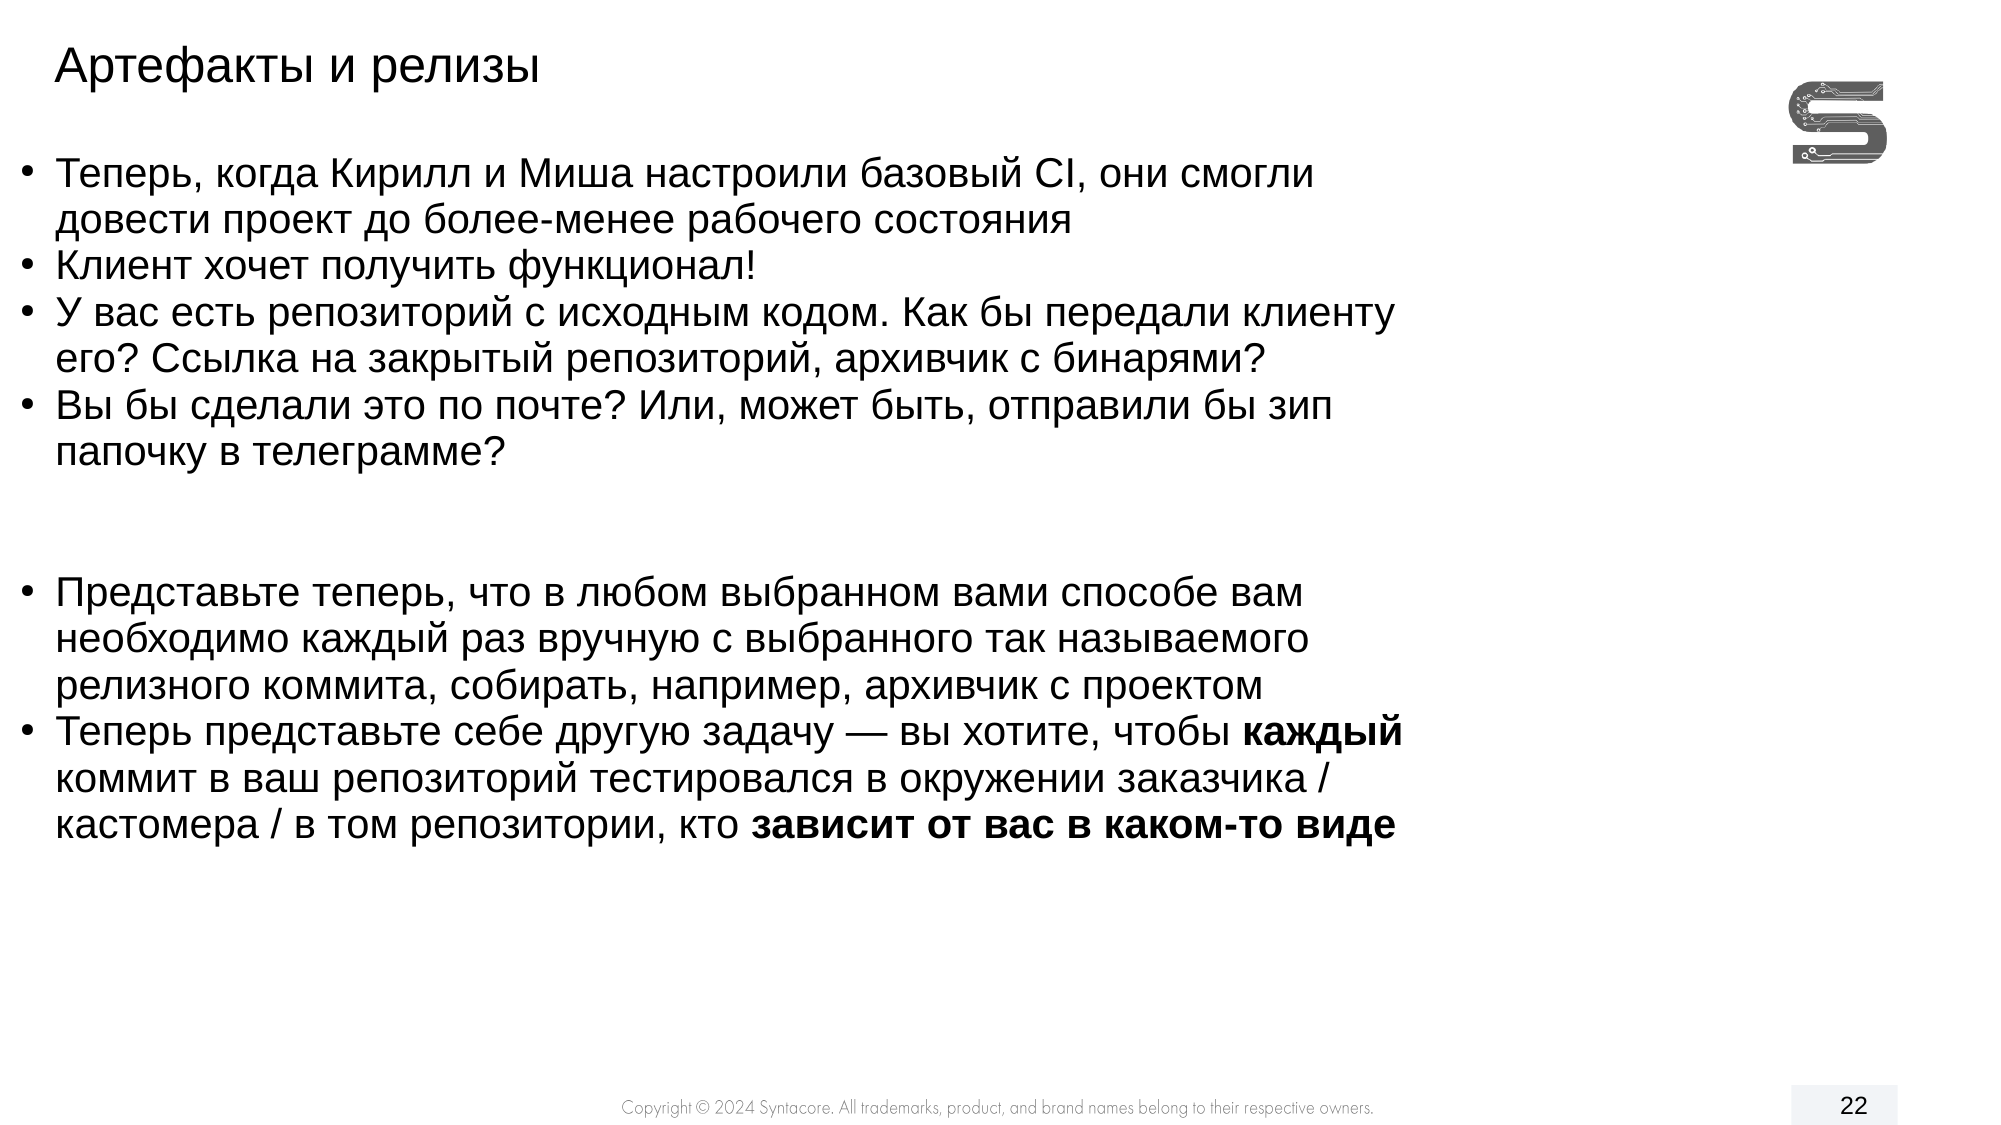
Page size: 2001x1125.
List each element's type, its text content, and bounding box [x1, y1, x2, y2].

text_box Теперь, когда Кирилл и Миша настроили базовый CI, они смогли довести проект до более-менее рабочего состояния Клиент хочет получить функционал! У вас есть репозиторий с исходным кодом. Как бы передали клиенту его? Ссылка на закрытый репозиторий, архивчик с бинарями? Вы бы сделали это по почте? Или, может быть, отправили бы зип папочку в телеграмме? [5, 141, 1477, 561]
text_box <number> [1825, 1084, 1969, 1125]
text_box Представьте теперь, что в любом выбранном вами способе вам необходимо каждый раз вручную с выбранного так называемого релизного коммита, собирать, например, архивчик с проектом Теперь представьте себе другую задачу — вы хотите, чтобы каждый коммит в ваш репозиторий тестировался в окружении заказчика / кастомера / в том репозитории, кто зависит от вас в каком-то виде [5, 561, 1477, 1010]
picture [621, 1094, 1381, 1119]
picture [1788, 81, 1887, 164]
text_box Артефакты и релизы [0, 29, 857, 101]
